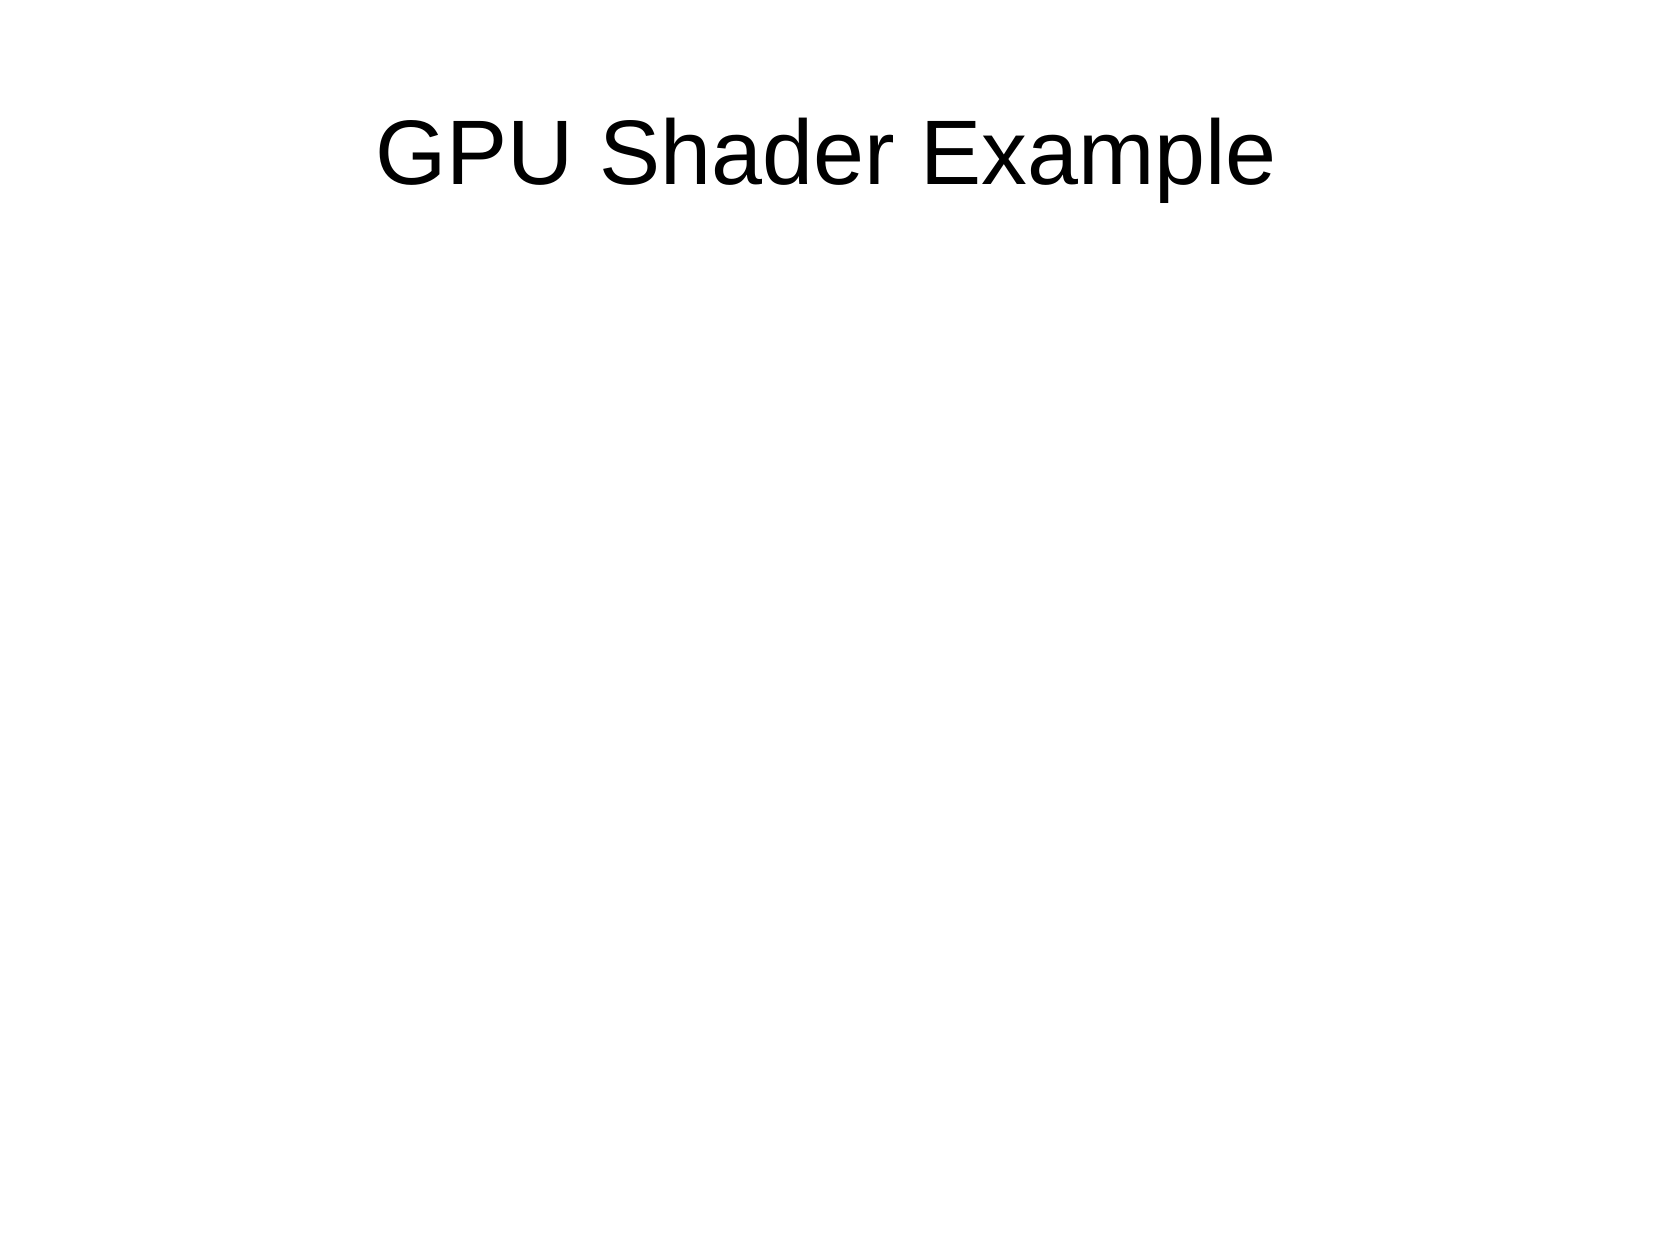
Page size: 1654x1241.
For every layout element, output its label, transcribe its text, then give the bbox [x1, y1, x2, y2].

title GPU Shader Example [82, 49, 1571, 257]
